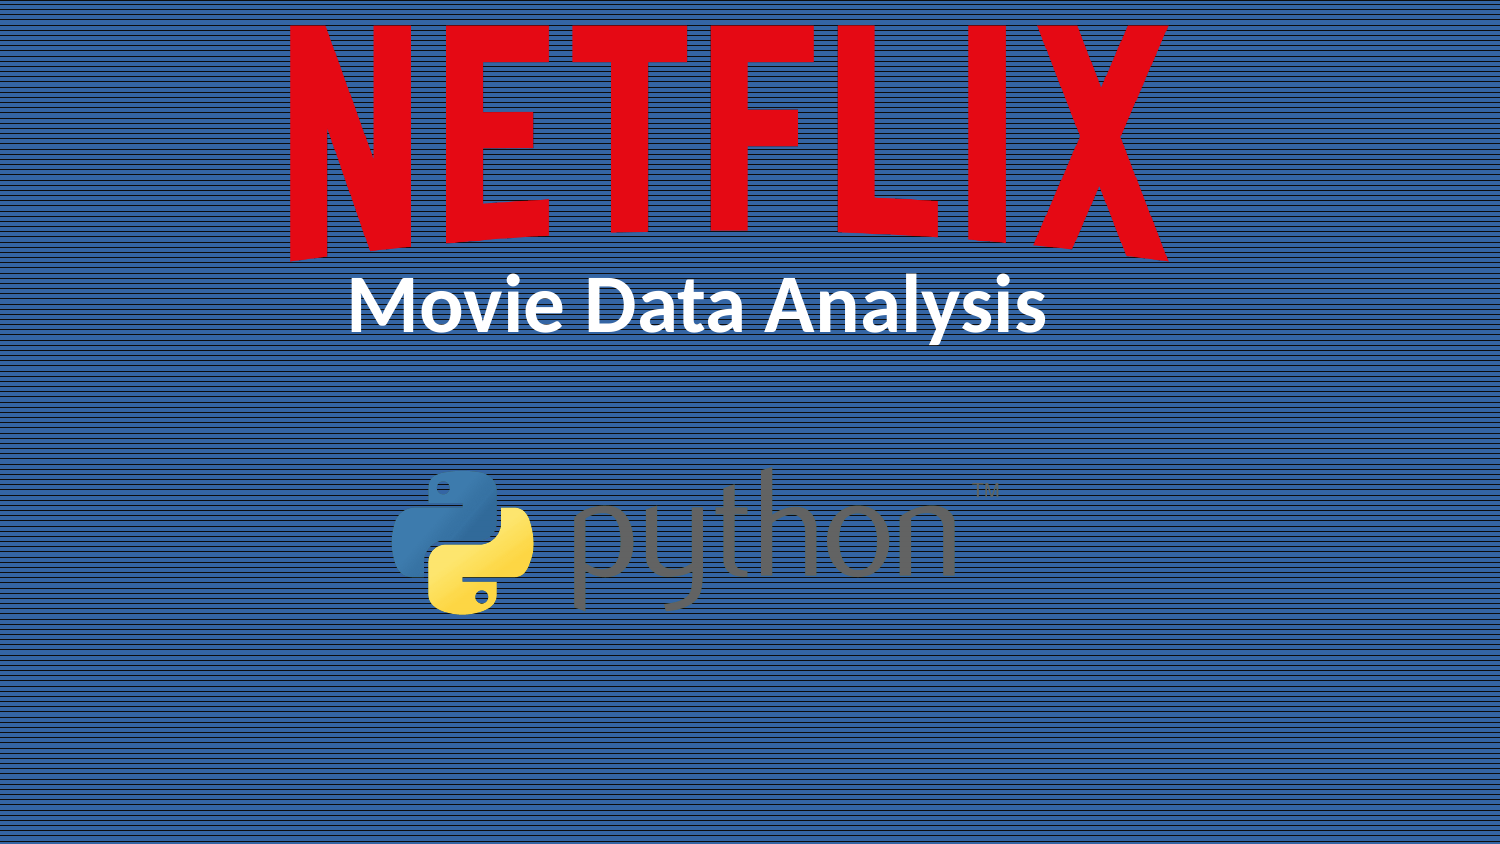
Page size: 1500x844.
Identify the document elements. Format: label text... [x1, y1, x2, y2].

picture [259, 0, 1197, 241]
picture [388, 382, 1002, 728]
text_box Movie Data Analysis [64, 241, 1350, 357]
